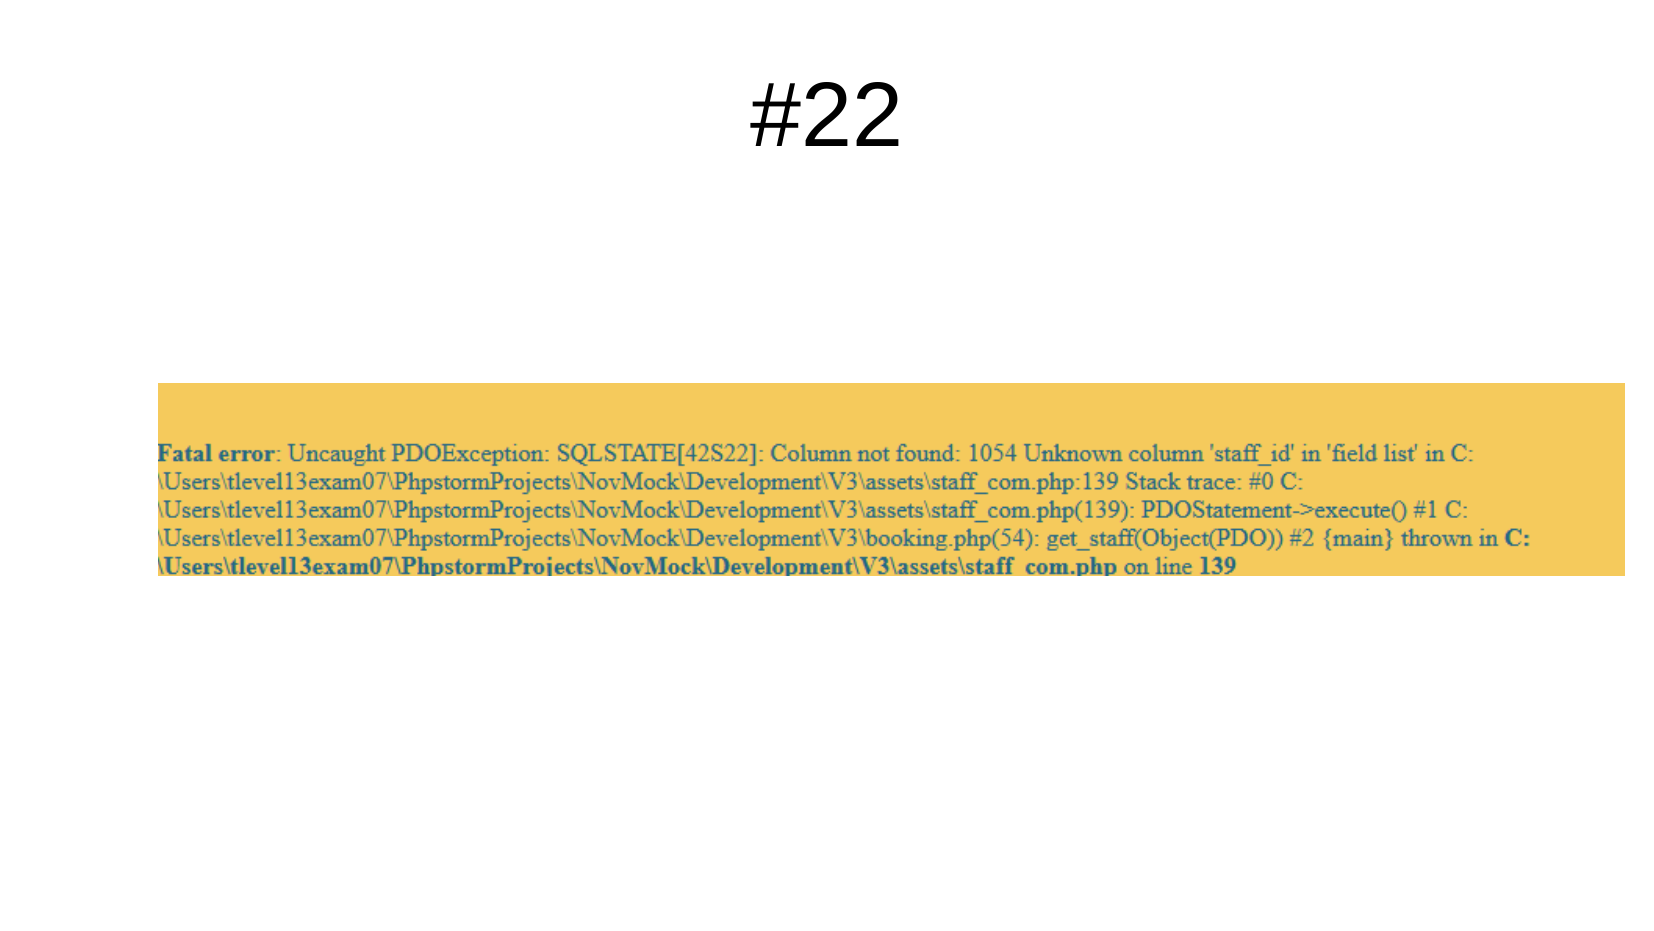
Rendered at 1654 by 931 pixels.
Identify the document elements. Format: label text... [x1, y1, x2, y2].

picture [158, 383, 1625, 576]
title #22 [82, 37, 1571, 193]
